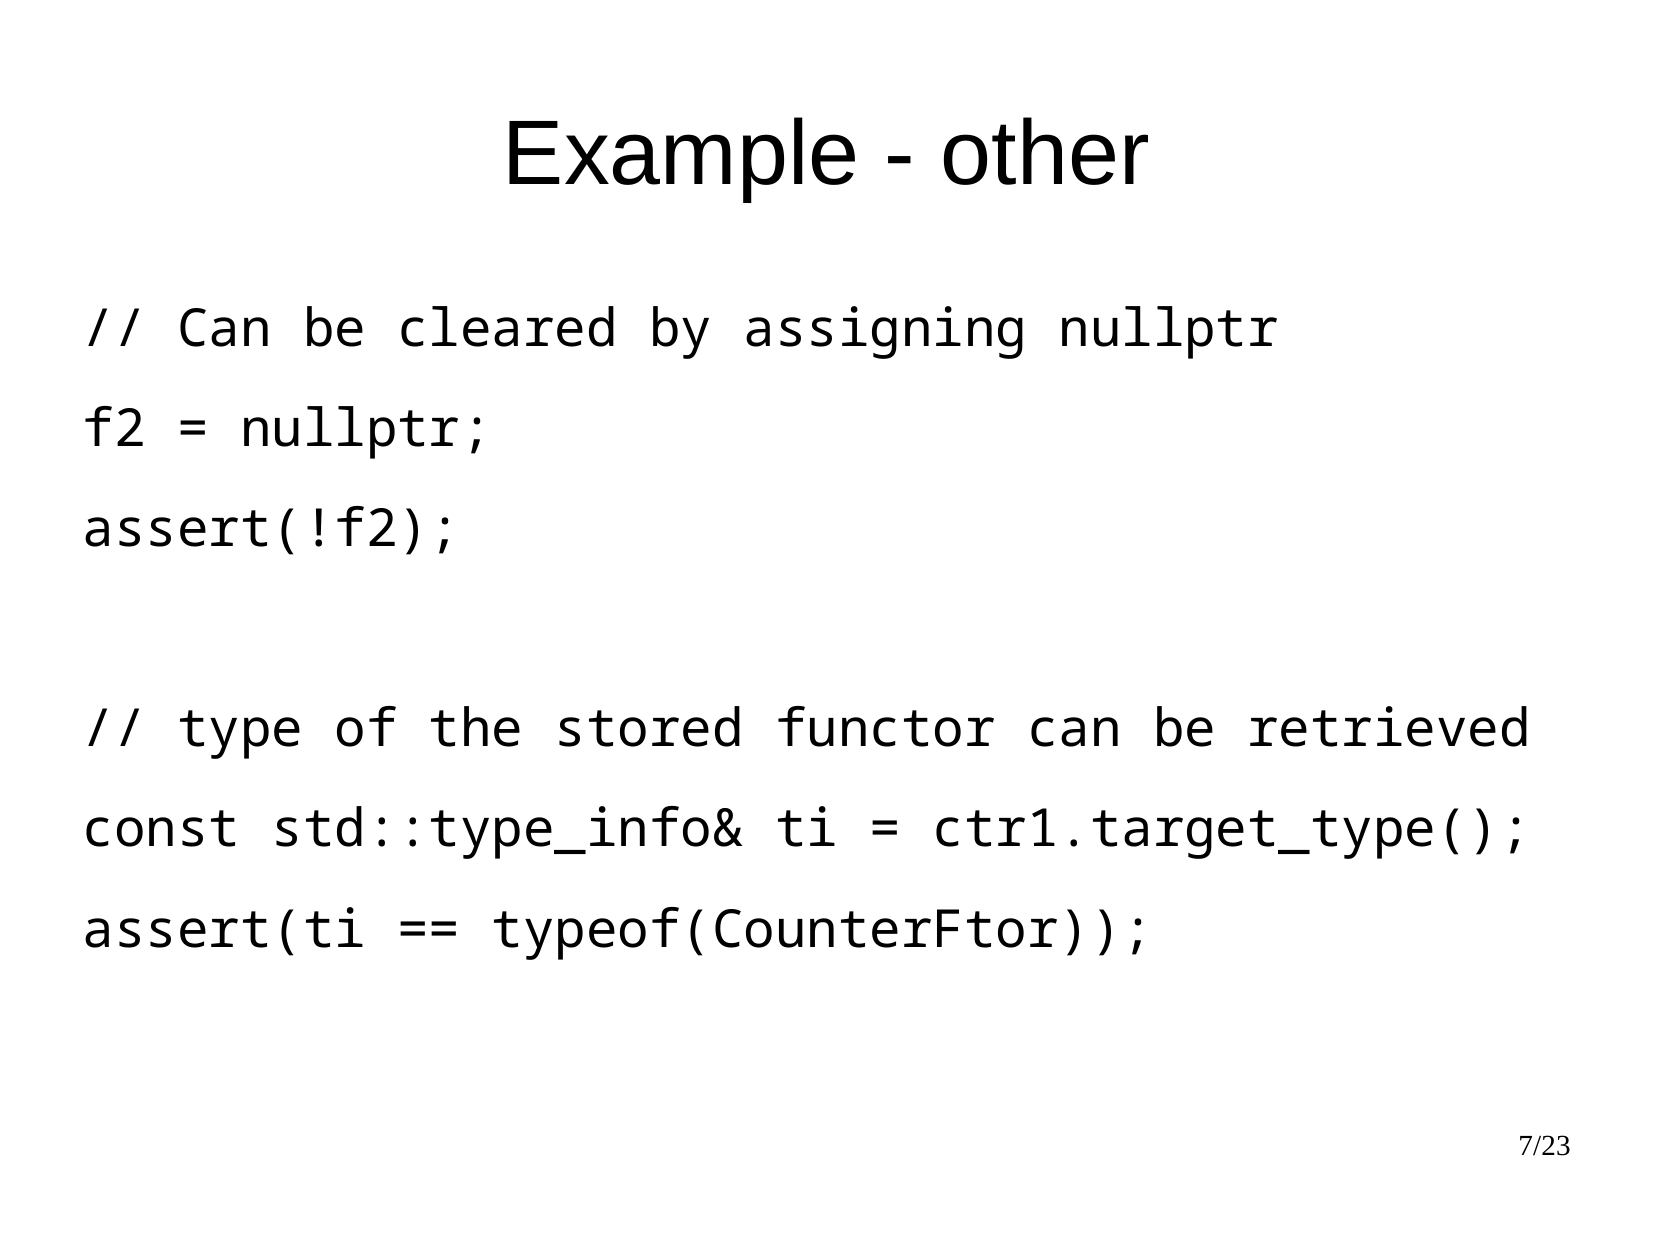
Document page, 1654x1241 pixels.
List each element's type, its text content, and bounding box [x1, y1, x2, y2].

title Example - other [82, 49, 1571, 257]
list // Can be cleared by assigning nullptr f2 = nullptr; assert(!f2); // type of the stored functor can be retrieved const std::type_info& ti = ctr1.target_type(); assert(ti == typeof(CounterFtor)); [82, 290, 1571, 1010]
